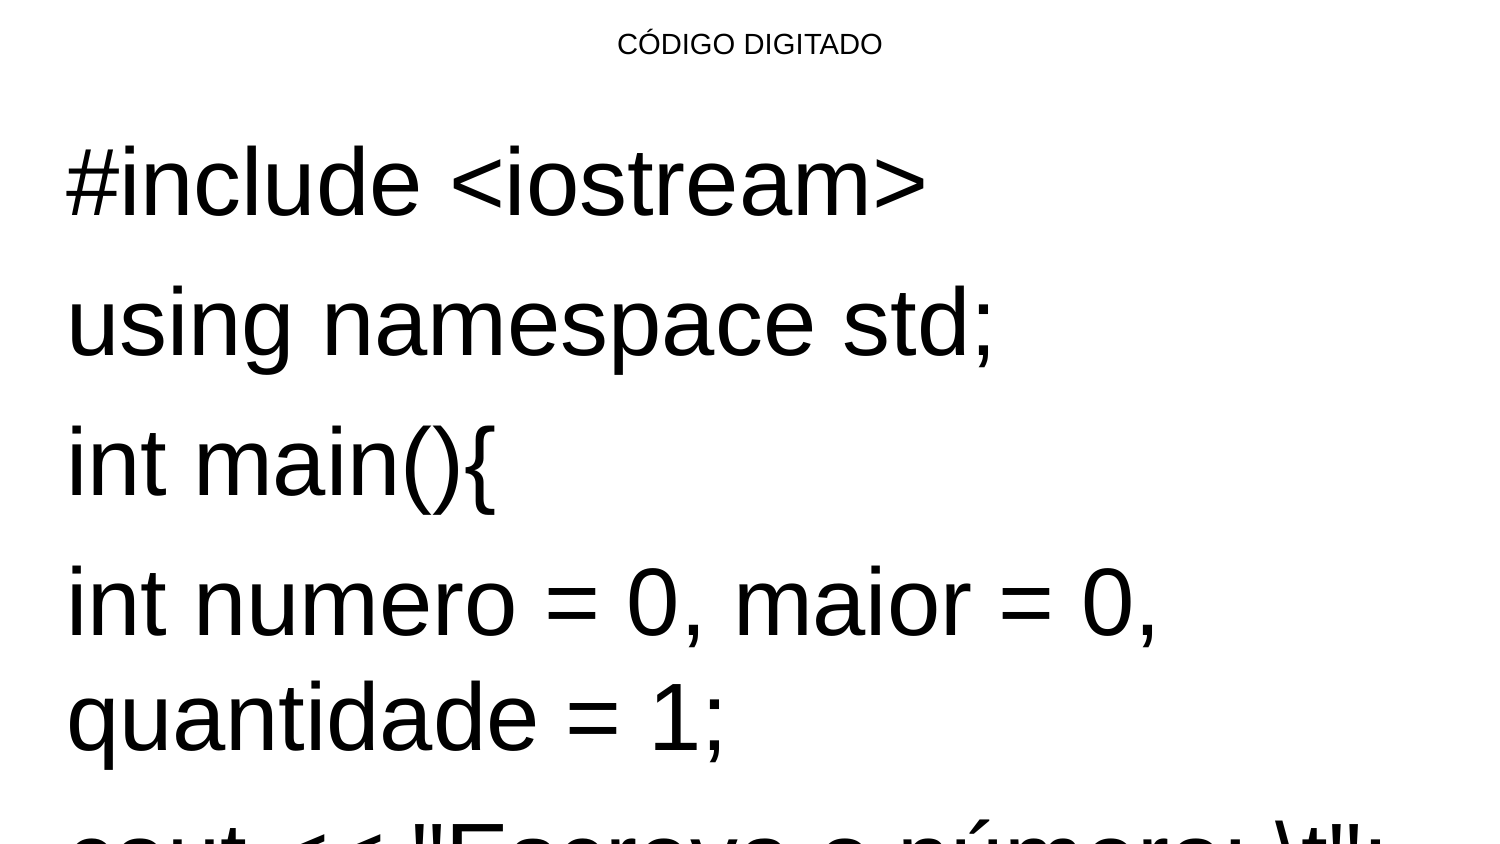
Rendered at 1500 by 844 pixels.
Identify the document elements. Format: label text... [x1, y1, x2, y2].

list #include <iostream> using namespace std; int main(){ int numero = 0, maior = 0, quantidade = 1; cout << "Escreva o número: \t"; cin >> numero; maior = numero; while (quantidade < 5){ cout << "O maior deles por enquanto: " << maior << endl; cout << "Escreva outro número: \t"; cin >> numero; if(numero >= maior) {maior = numero;}; quantidade++;}; cout << "O maior deles e: " << maior << endl; } [51, 104, 1449, 832]
title CÓDIGO DIGITADO [51, 10, 1449, 104]
